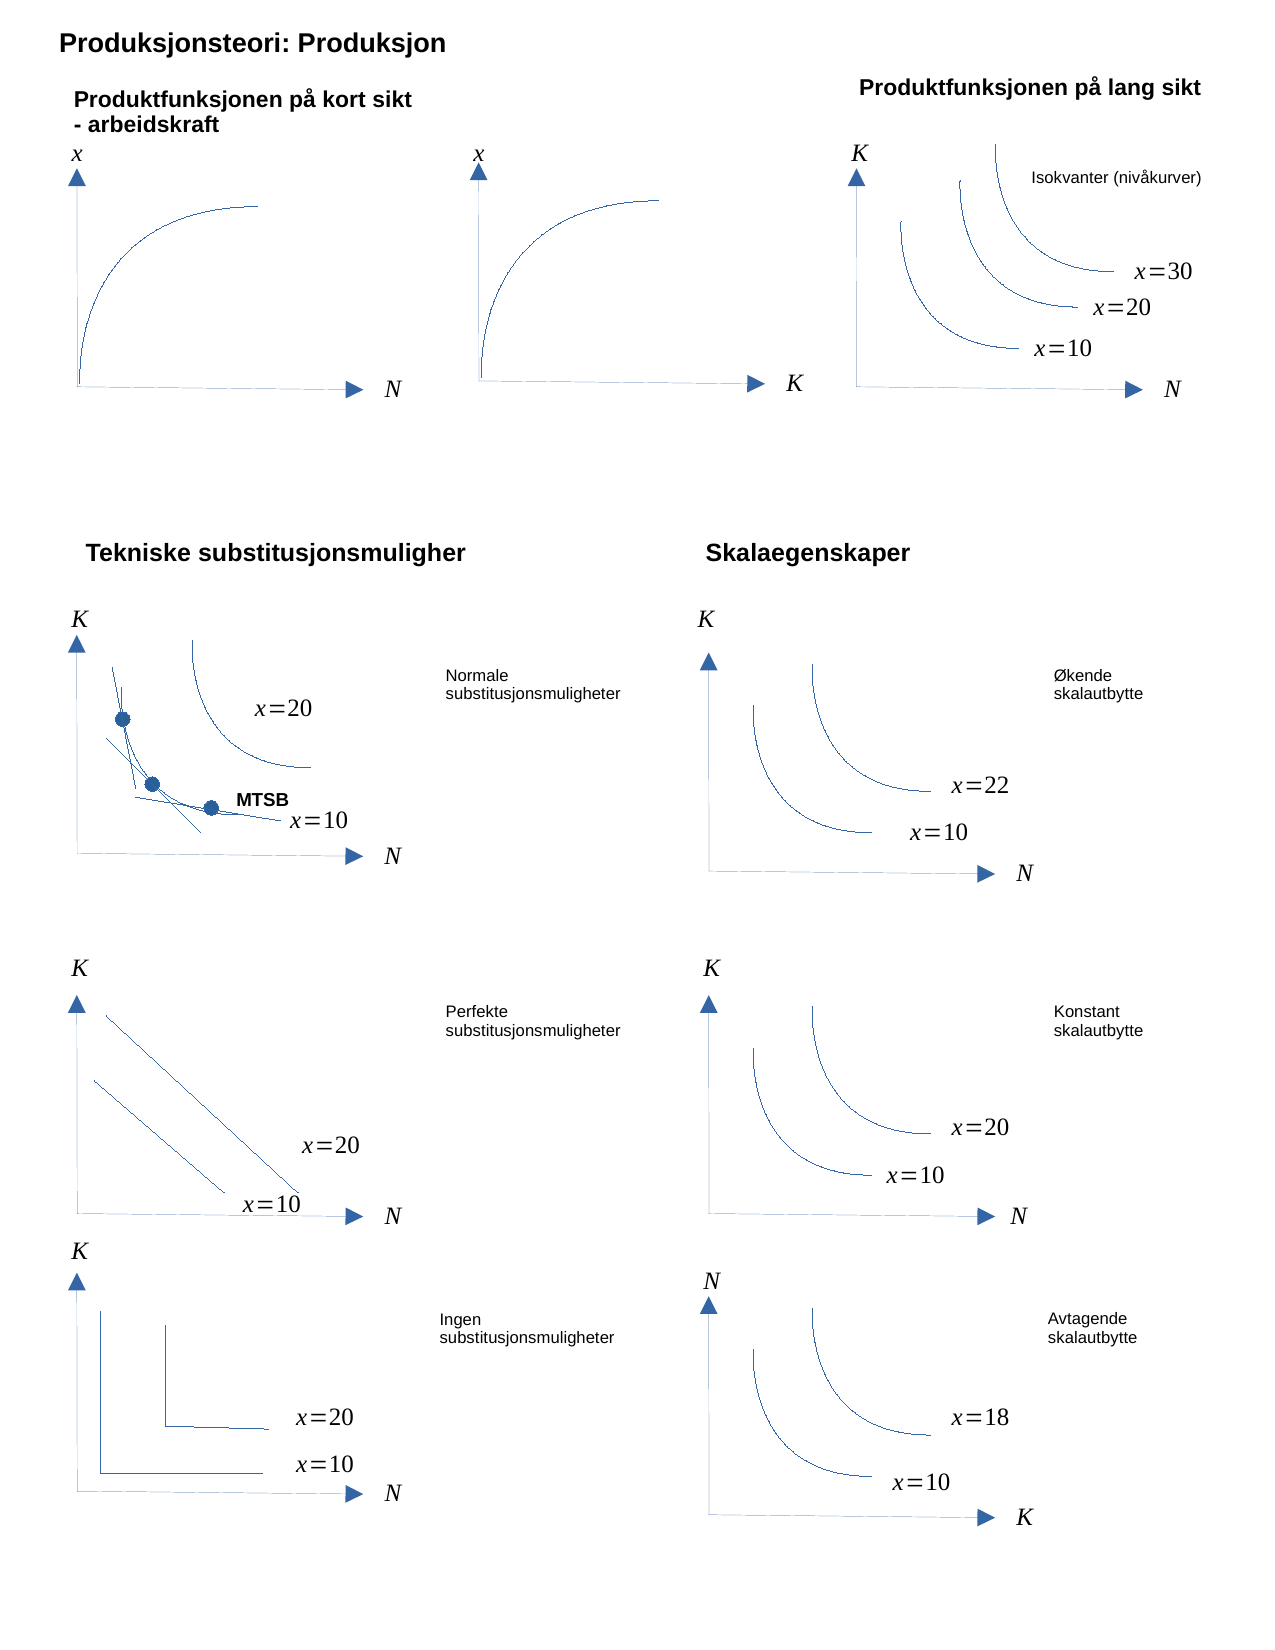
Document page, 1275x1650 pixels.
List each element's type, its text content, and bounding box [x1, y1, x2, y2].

text_box Avtagende skalautbytte [1033, 1302, 1153, 1355]
text_box Normale substitusjonsmuligheter [430, 658, 636, 730]
chart [376, 842, 410, 871]
text_box Isokvanter (nivåkurver) [1016, 161, 1217, 195]
chart [843, 139, 876, 168]
chart [878, 1161, 952, 1189]
chart [1008, 1503, 1042, 1532]
chart [235, 1190, 308, 1219]
chart [884, 1468, 958, 1497]
chart [63, 606, 97, 634]
chart [1126, 257, 1200, 286]
chart [465, 139, 492, 168]
chart [294, 1131, 367, 1160]
chart [63, 1237, 97, 1266]
chart [1156, 375, 1189, 404]
chart [288, 1450, 361, 1479]
text_box Perfekte substitusjonsmuligheter [430, 995, 636, 1067]
chart [376, 375, 410, 404]
text_box Produktfunksjonen på kort sikt - arbeidskraft [59, 79, 599, 171]
text_box [144, 776, 160, 792]
text_box Produksjonsteori: Produksjon [44, 20, 473, 87]
chart [943, 1113, 1017, 1142]
text_box Tekniske substitusjonsmuligher [70, 531, 606, 592]
text_box Skalaegenskaper [690, 531, 1226, 592]
chart [63, 139, 90, 168]
chart [695, 1267, 729, 1296]
chart [1026, 334, 1100, 363]
text_box Produktfunksjonen på lang sikt [844, 67, 1275, 125]
text_box [203, 800, 219, 816]
text_box [115, 711, 131, 727]
chart [943, 771, 1017, 800]
chart [689, 606, 723, 652]
chart [695, 954, 729, 983]
text_box MTSB [221, 782, 404, 861]
chart [778, 369, 812, 398]
chart [1008, 860, 1042, 888]
text_box Konstant skalautbytte [1039, 995, 1159, 1048]
chart [1002, 1202, 1036, 1231]
chart [376, 1480, 410, 1508]
chart [943, 1403, 1017, 1432]
chart [1085, 293, 1159, 321]
chart [246, 694, 320, 723]
chart [63, 954, 97, 983]
text_box Økende skalautbytte [1039, 658, 1159, 711]
chart [376, 1202, 410, 1231]
chart [902, 818, 976, 847]
text_box Ingen substitusjonsmuligheter [424, 1302, 630, 1393]
chart [288, 1403, 362, 1432]
